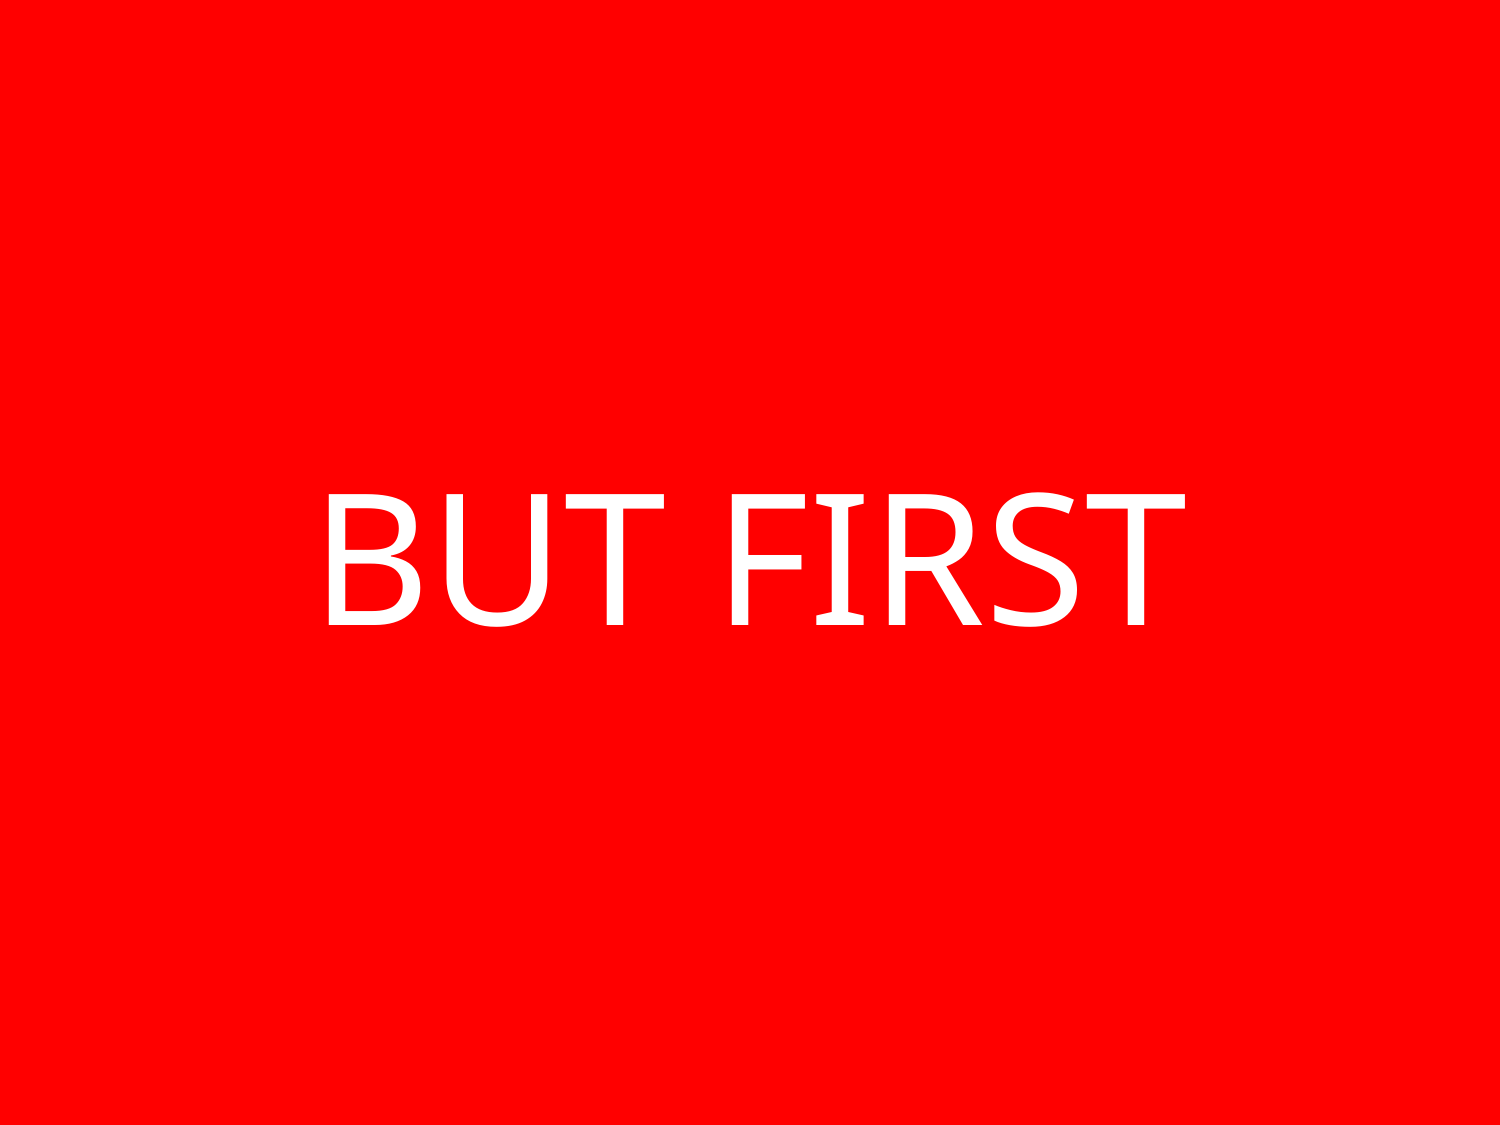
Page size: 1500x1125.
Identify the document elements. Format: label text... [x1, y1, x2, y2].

list BUT FIRST [0, 435, 1500, 691]
